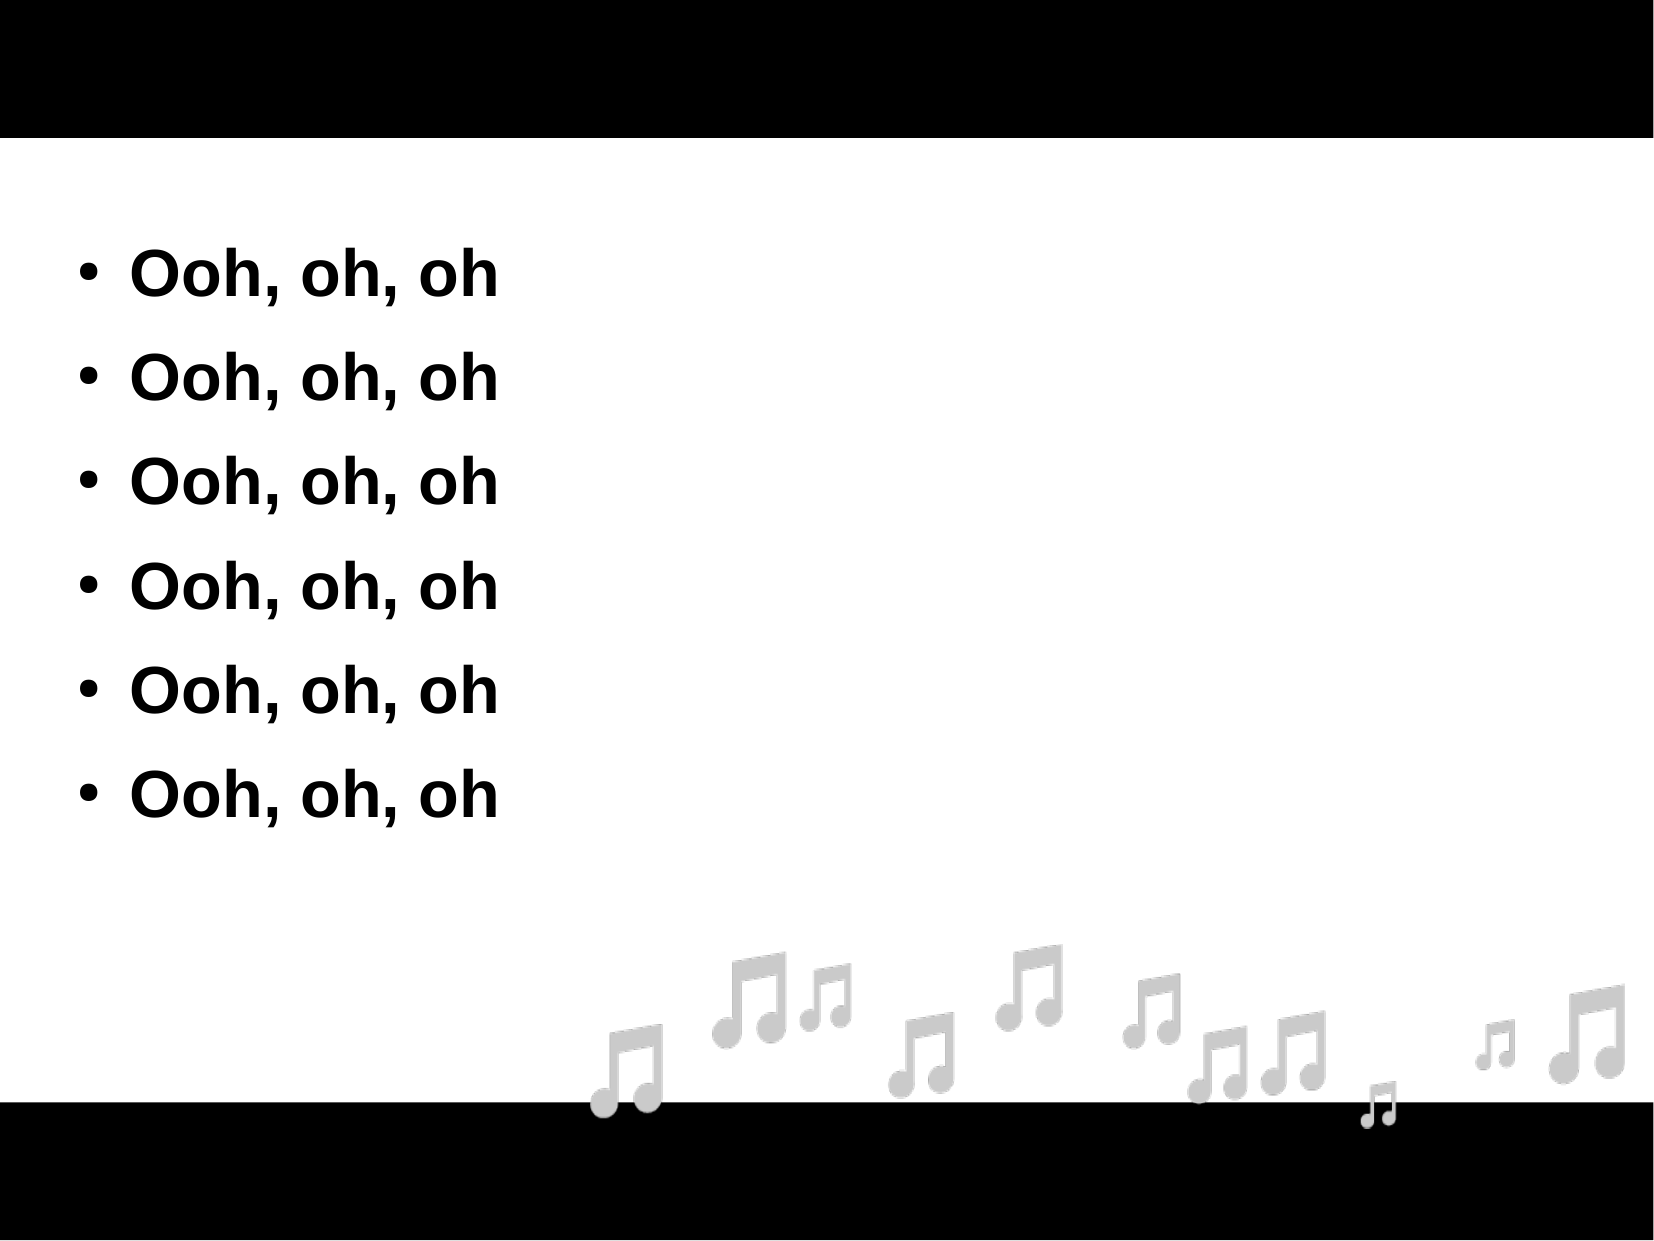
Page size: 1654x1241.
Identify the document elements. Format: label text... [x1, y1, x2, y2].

list Ooh, oh, oh Ooh, oh, oh Ooh, oh, oh Ooh, oh, oh Ooh, oh, oh Ooh, oh, oh [59, 236, 1595, 1024]
